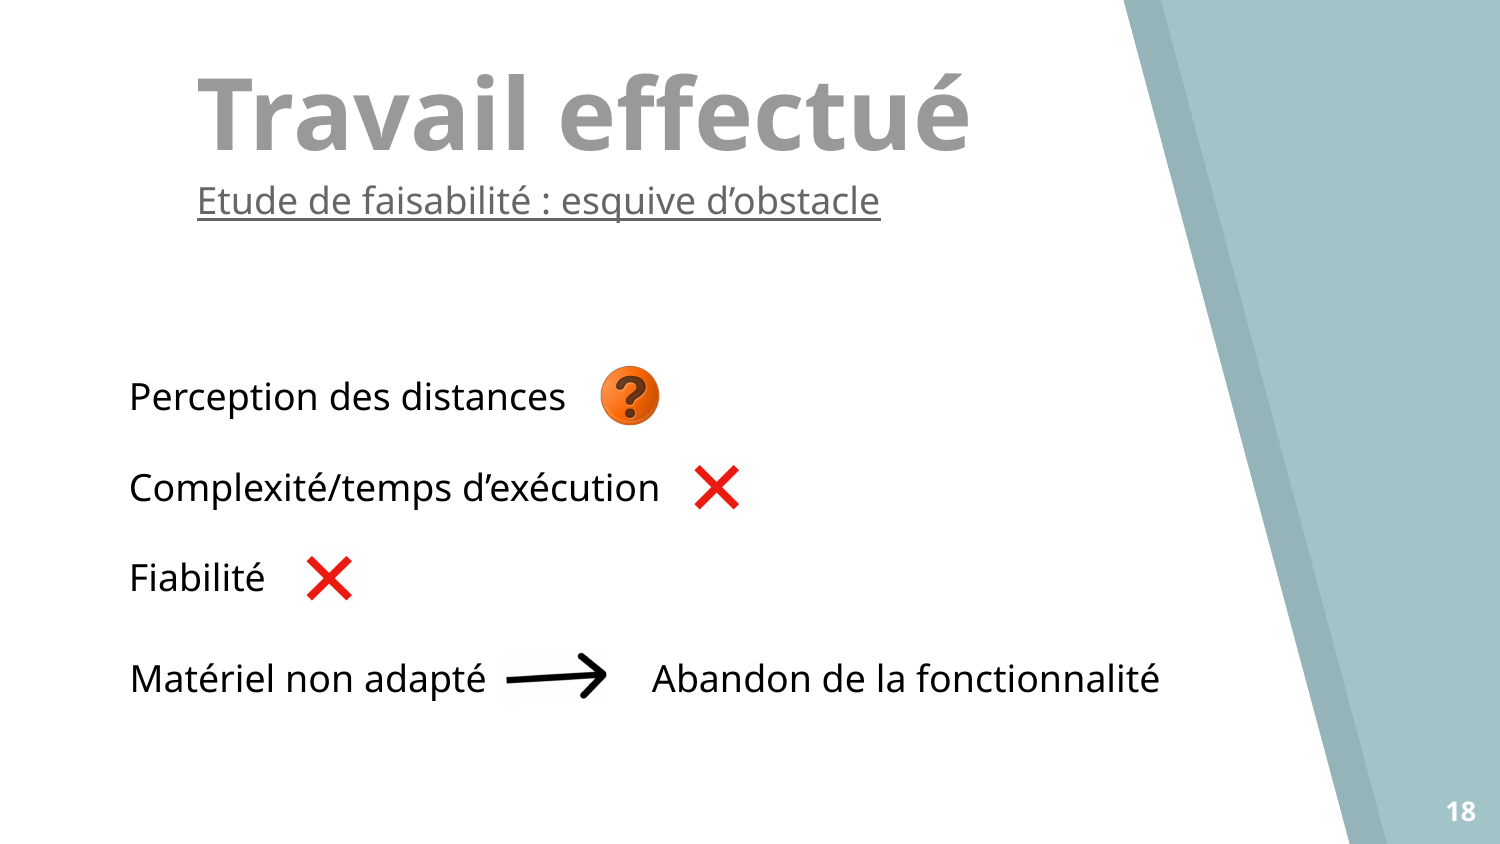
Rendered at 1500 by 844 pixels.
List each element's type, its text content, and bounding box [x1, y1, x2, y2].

title Travail effectué [181, 27, 1099, 186]
picture [499, 648, 608, 707]
text_box Perception des distances [113, 357, 599, 434]
text_box Etude de faisabilité : esquive d’obstacle [181, 162, 951, 245]
text_box Complexité/temps d’exécution [113, 448, 760, 525]
picture [598, 363, 662, 428]
picture [685, 459, 749, 514]
text_box Matériel non adapté Abandon de la fonctionnalité [104, 639, 1201, 716]
text_box Fiabilité [113, 539, 564, 616]
picture [297, 550, 362, 605]
